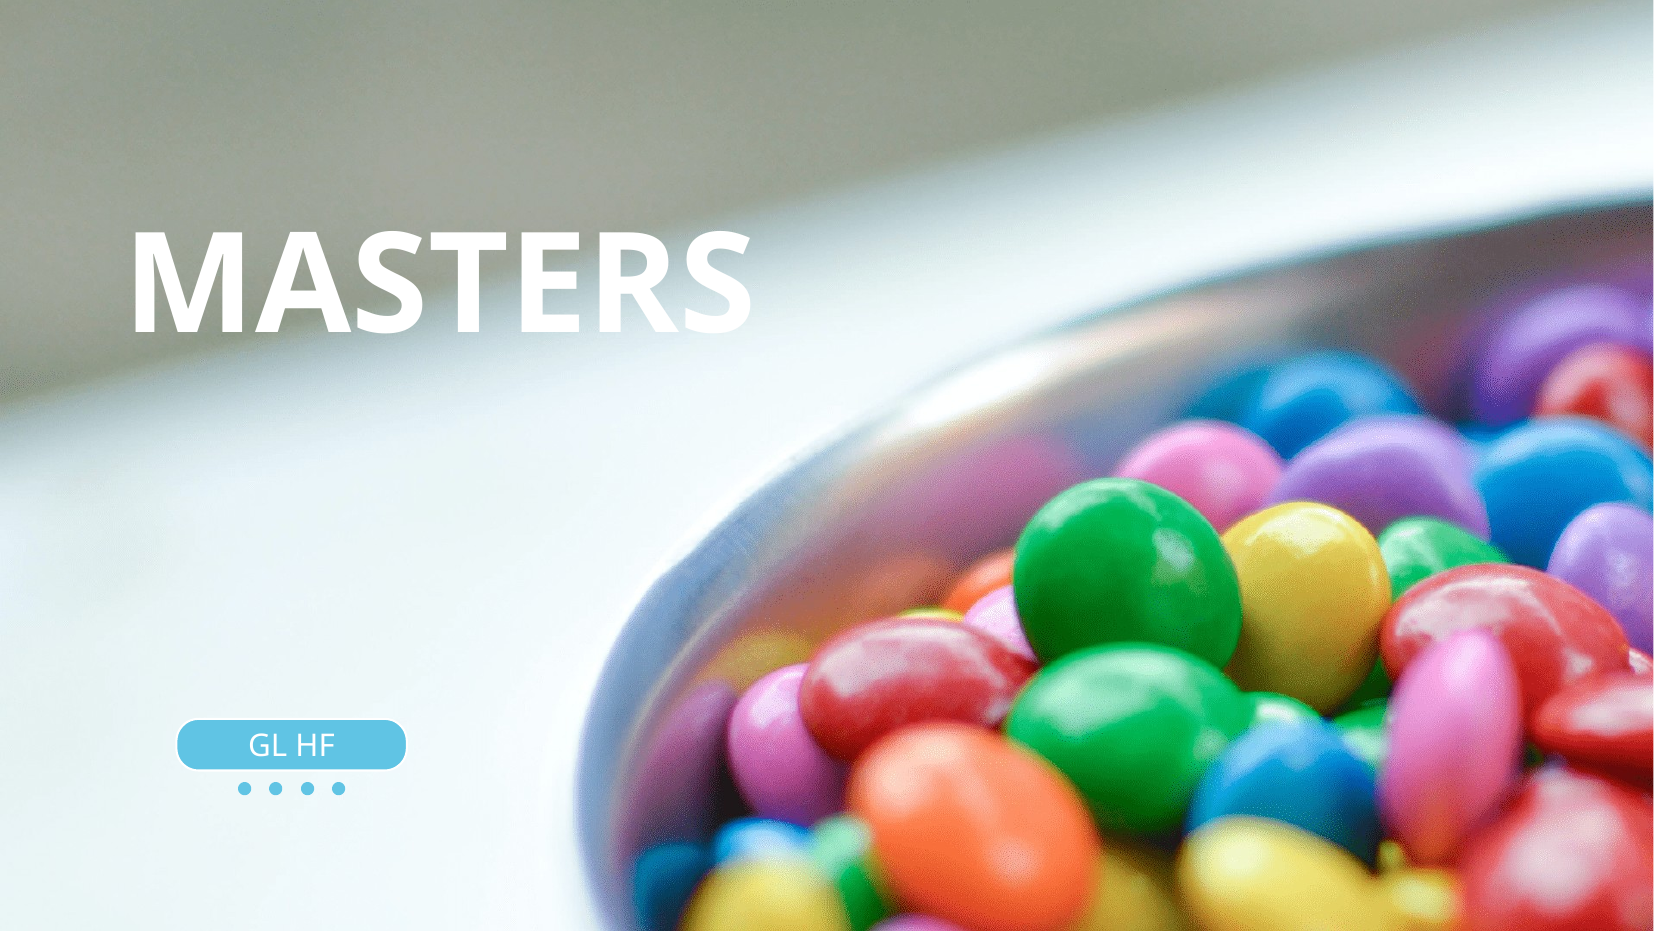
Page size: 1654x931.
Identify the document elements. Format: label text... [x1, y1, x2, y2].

text_box [269, 782, 283, 796]
text_box [301, 782, 315, 796]
text_box [332, 782, 346, 796]
picture [0, 0, 1654, 931]
title MASTERS [124, 88, 827, 469]
text_box [238, 782, 252, 796]
text_box GL HF [178, 720, 405, 769]
